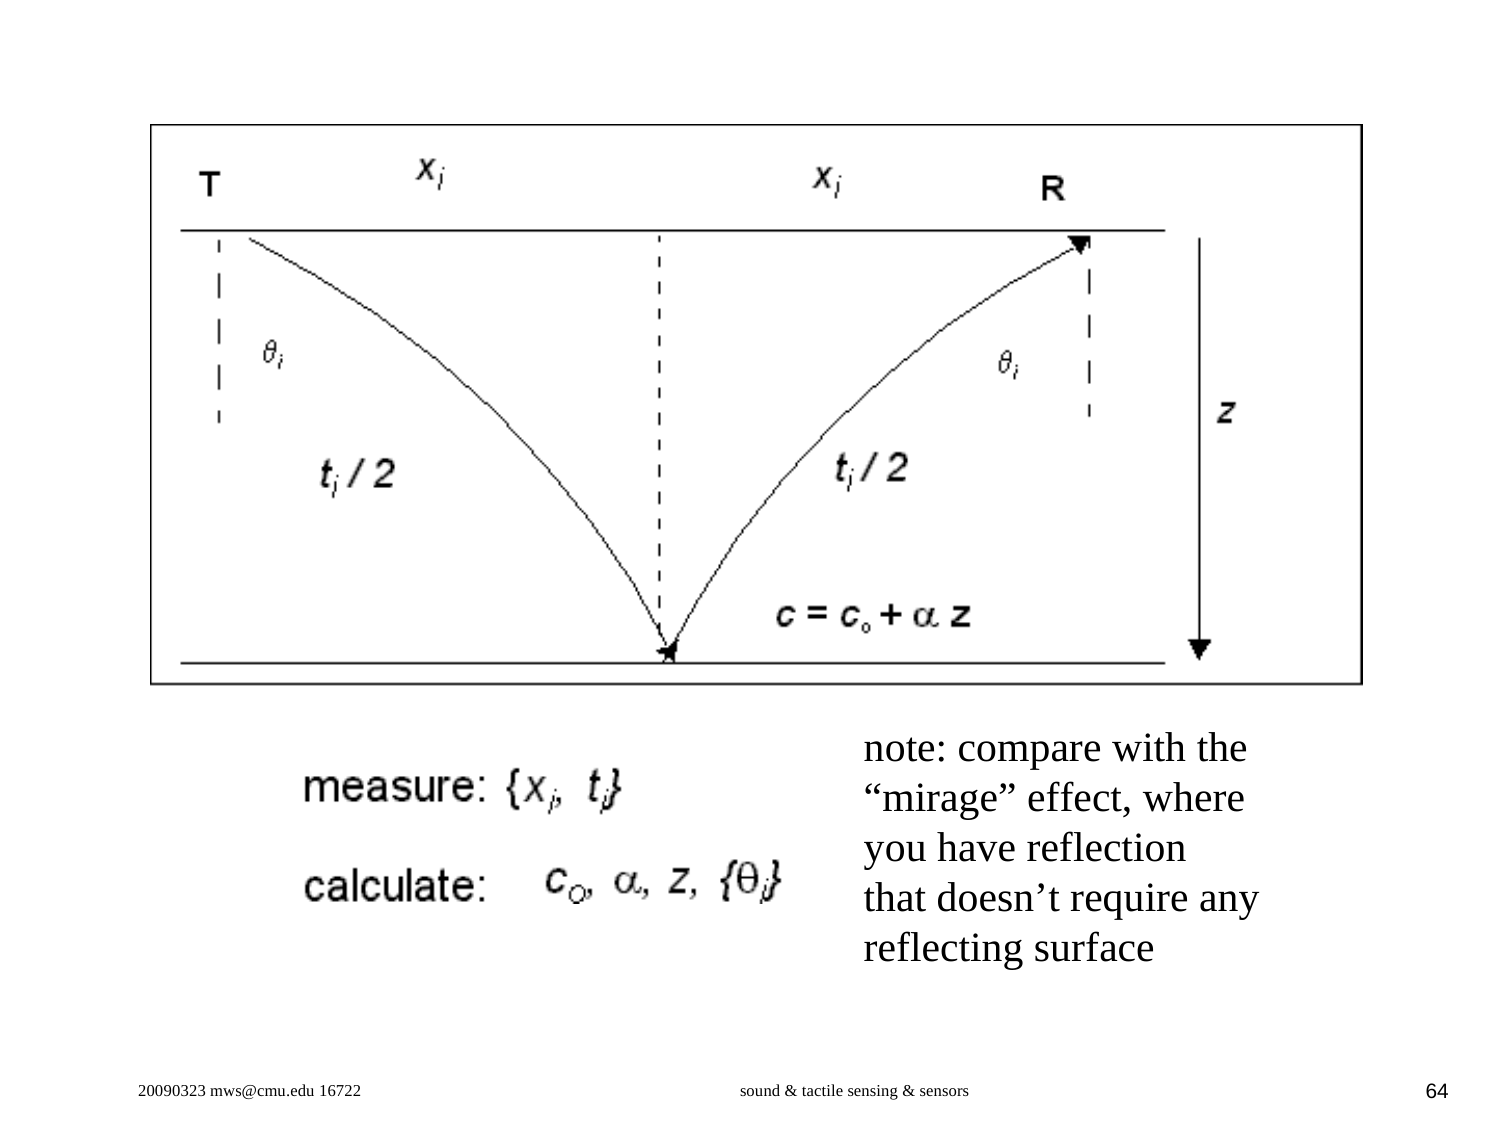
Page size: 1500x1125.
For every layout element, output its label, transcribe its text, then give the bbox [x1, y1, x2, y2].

picture [150, 124, 1363, 904]
text_box note: compare with the “mirage” effect, where you have reflection that doesn’t require any reflecting surface [849, 712, 1276, 979]
